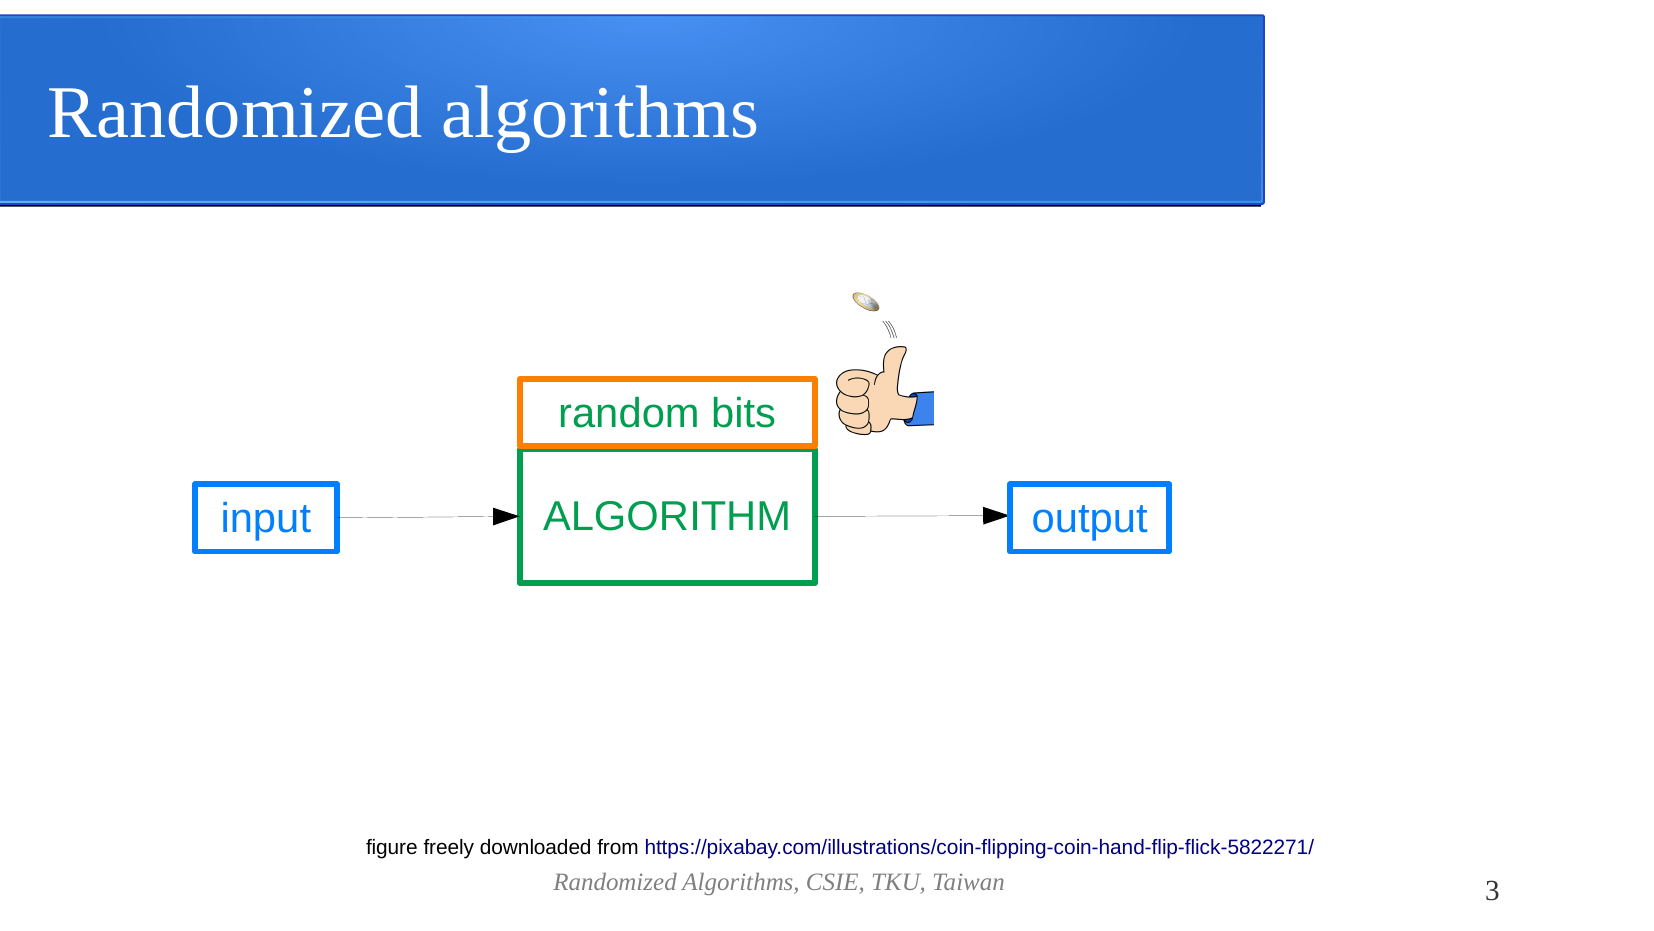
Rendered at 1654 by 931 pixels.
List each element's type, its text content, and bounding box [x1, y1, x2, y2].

picture [836, 286, 934, 438]
title Randomized algorithms [47, 35, 1199, 189]
text_box figure freely downloaded from https://pixabay.com/illustrations/coin-flipping-coin-hand-flip-flick-5822271/ [351, 828, 1405, 890]
text_box ALGORITHM [519, 449, 815, 584]
text_box random bits [519, 379, 815, 447]
text_box output [1009, 484, 1170, 552]
text_box input [194, 484, 338, 552]
